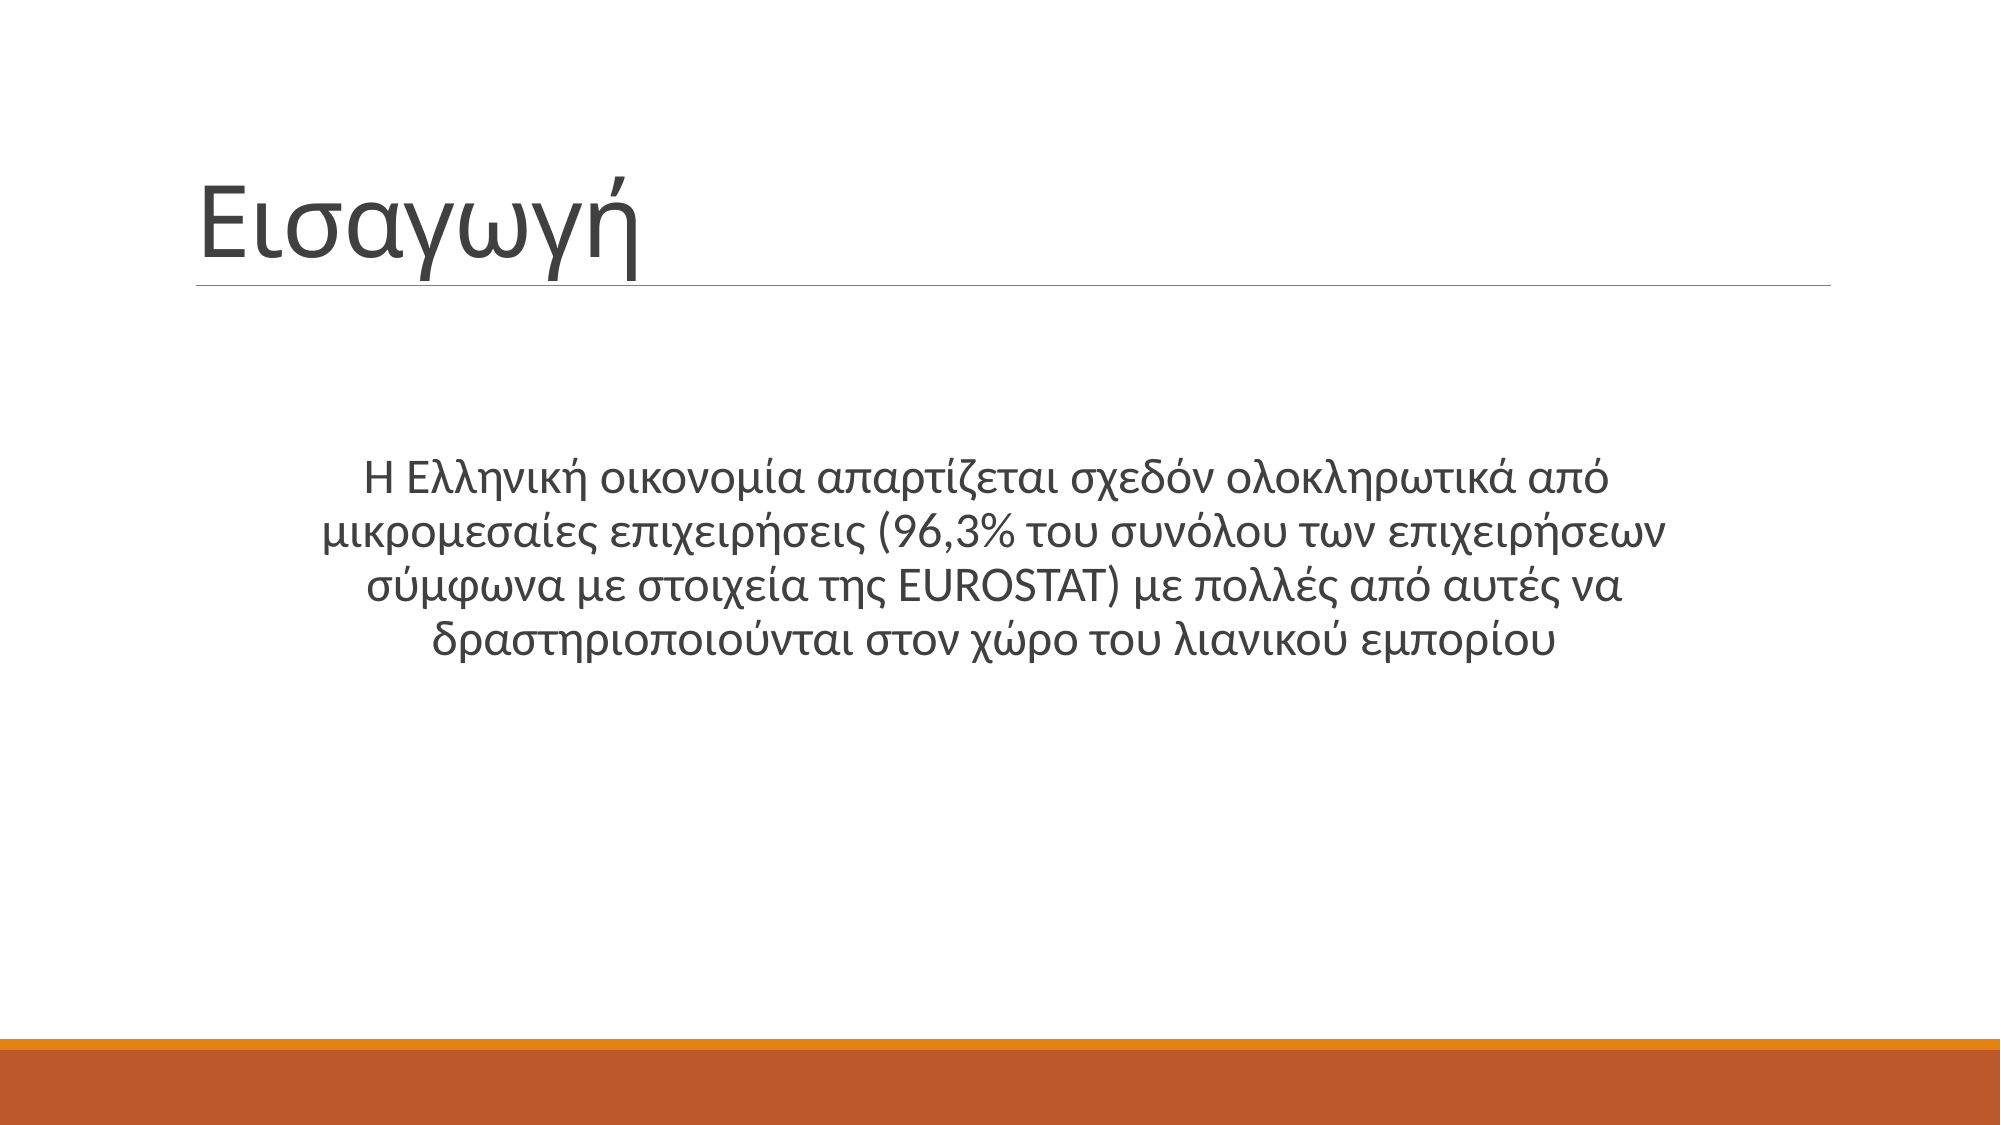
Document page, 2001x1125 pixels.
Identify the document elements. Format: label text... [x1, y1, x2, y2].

title Εισαγωγή [180, 47, 1831, 286]
list Η Ελληνική οικονομία απαρτίζεται σχεδόν ολοκληρωτικά από μικρομεσαίες επιχειρήσεις (96,3% του συνόλου των επιχειρήσεων σύμφωνα με στοιχεία της EUROSTAT) με πολλές από αυτές να δραστηριοποιούνται στον χώρο του λιανικού εμπορίου [291, 442, 1709, 717]
